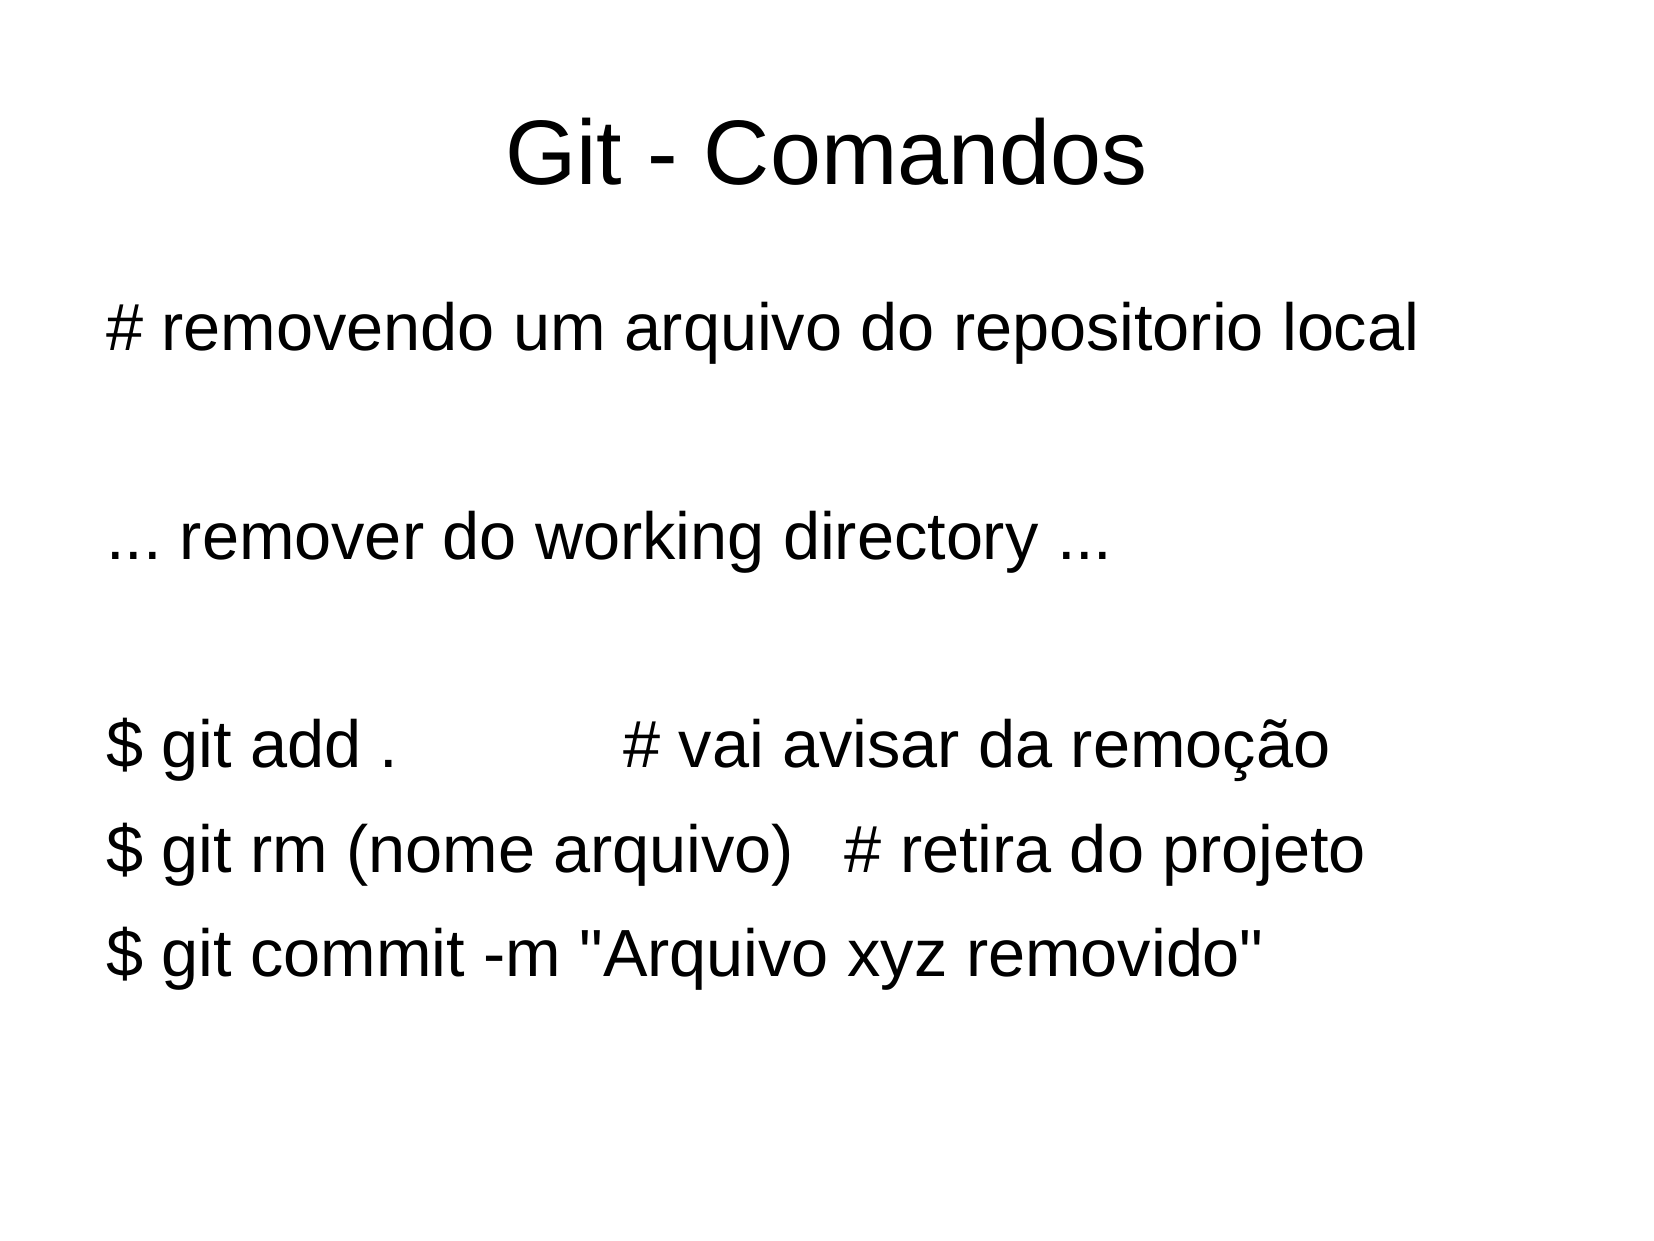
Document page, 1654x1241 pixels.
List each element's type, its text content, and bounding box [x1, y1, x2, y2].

list # removendo um arquivo do repositorio local ... remover do working directory ... $ git add . # vai avisar da remoção $ git rm (nome arquivo) # retira do projeto $ git commit -m "Arquivo xyz removido" [106, 290, 1572, 1158]
title Git - Comandos [82, 49, 1571, 257]
